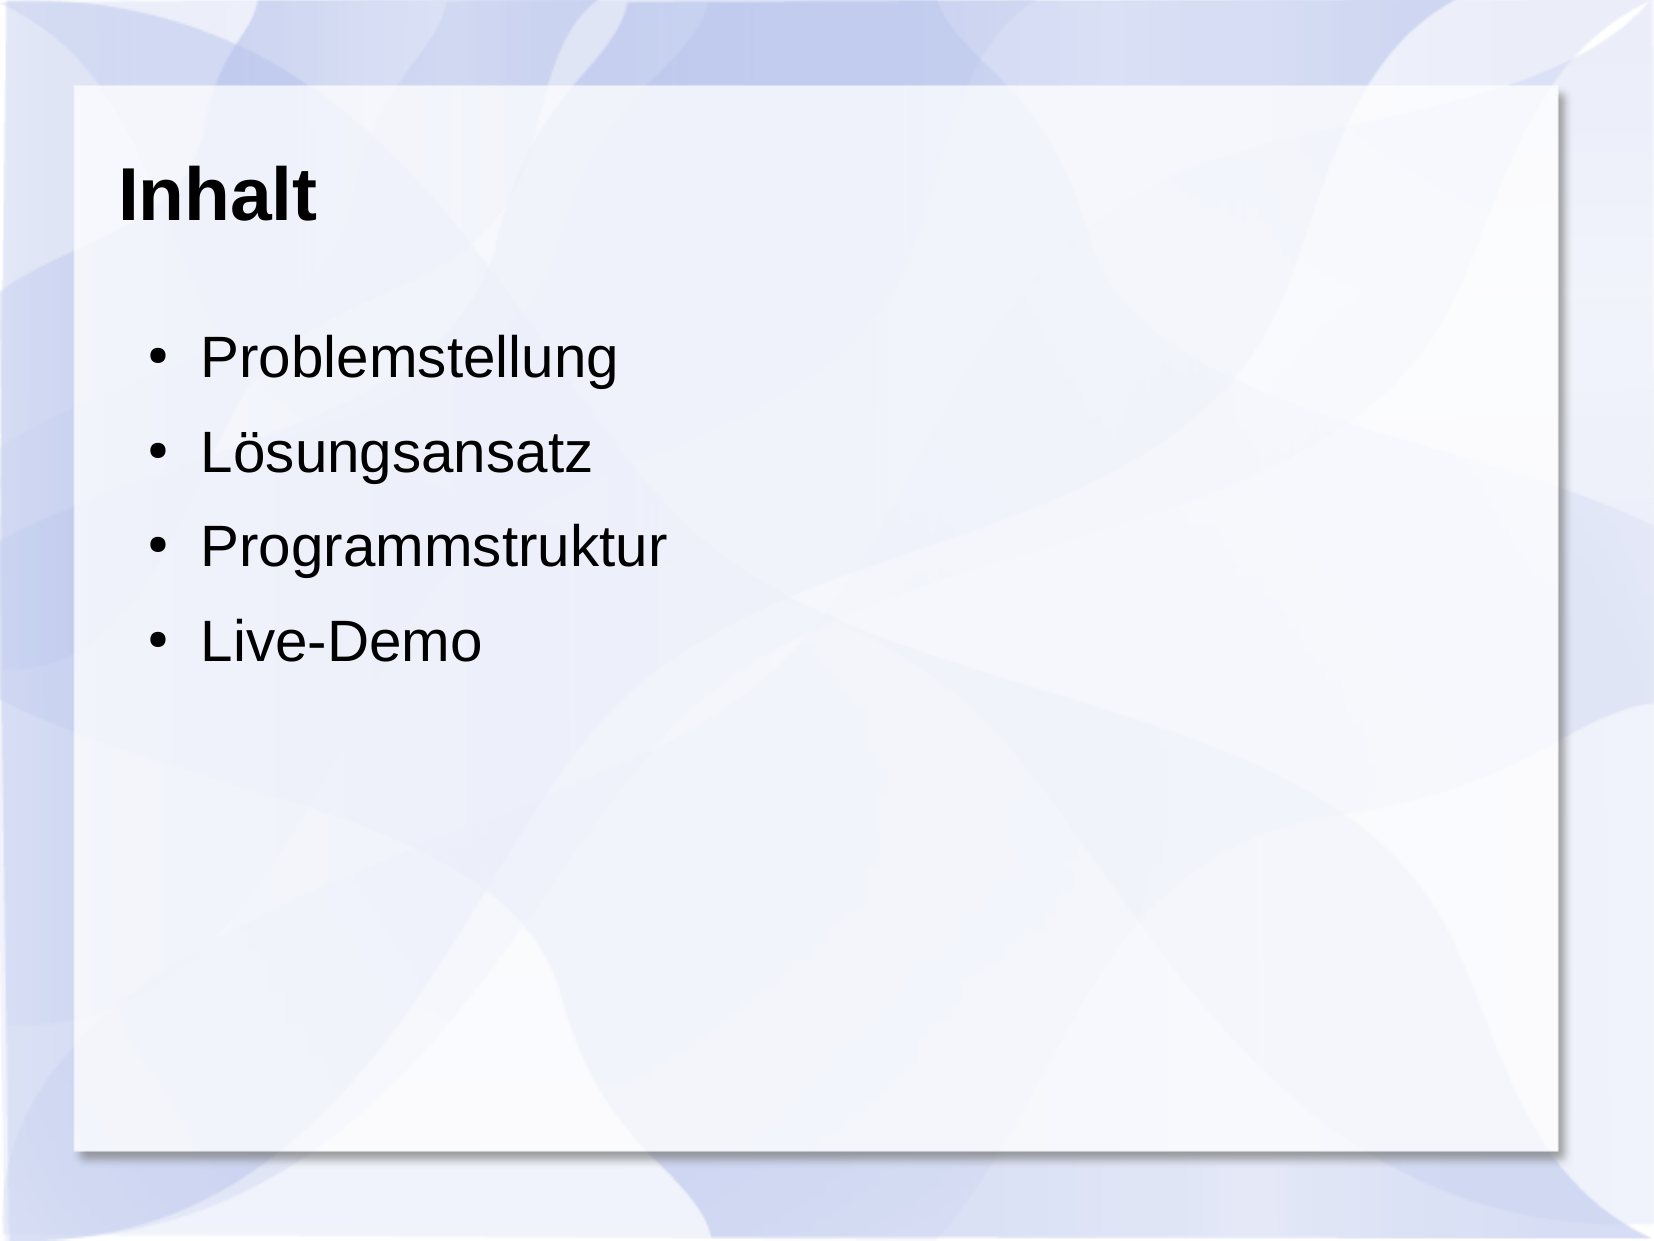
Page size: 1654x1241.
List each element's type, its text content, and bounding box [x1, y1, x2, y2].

list Problemstellung Lösungsansatz Programmstruktur Live-Demo [129, 324, 1489, 975]
picture [0, 0, 1654, 1241]
title Inhalt [118, 90, 1536, 298]
